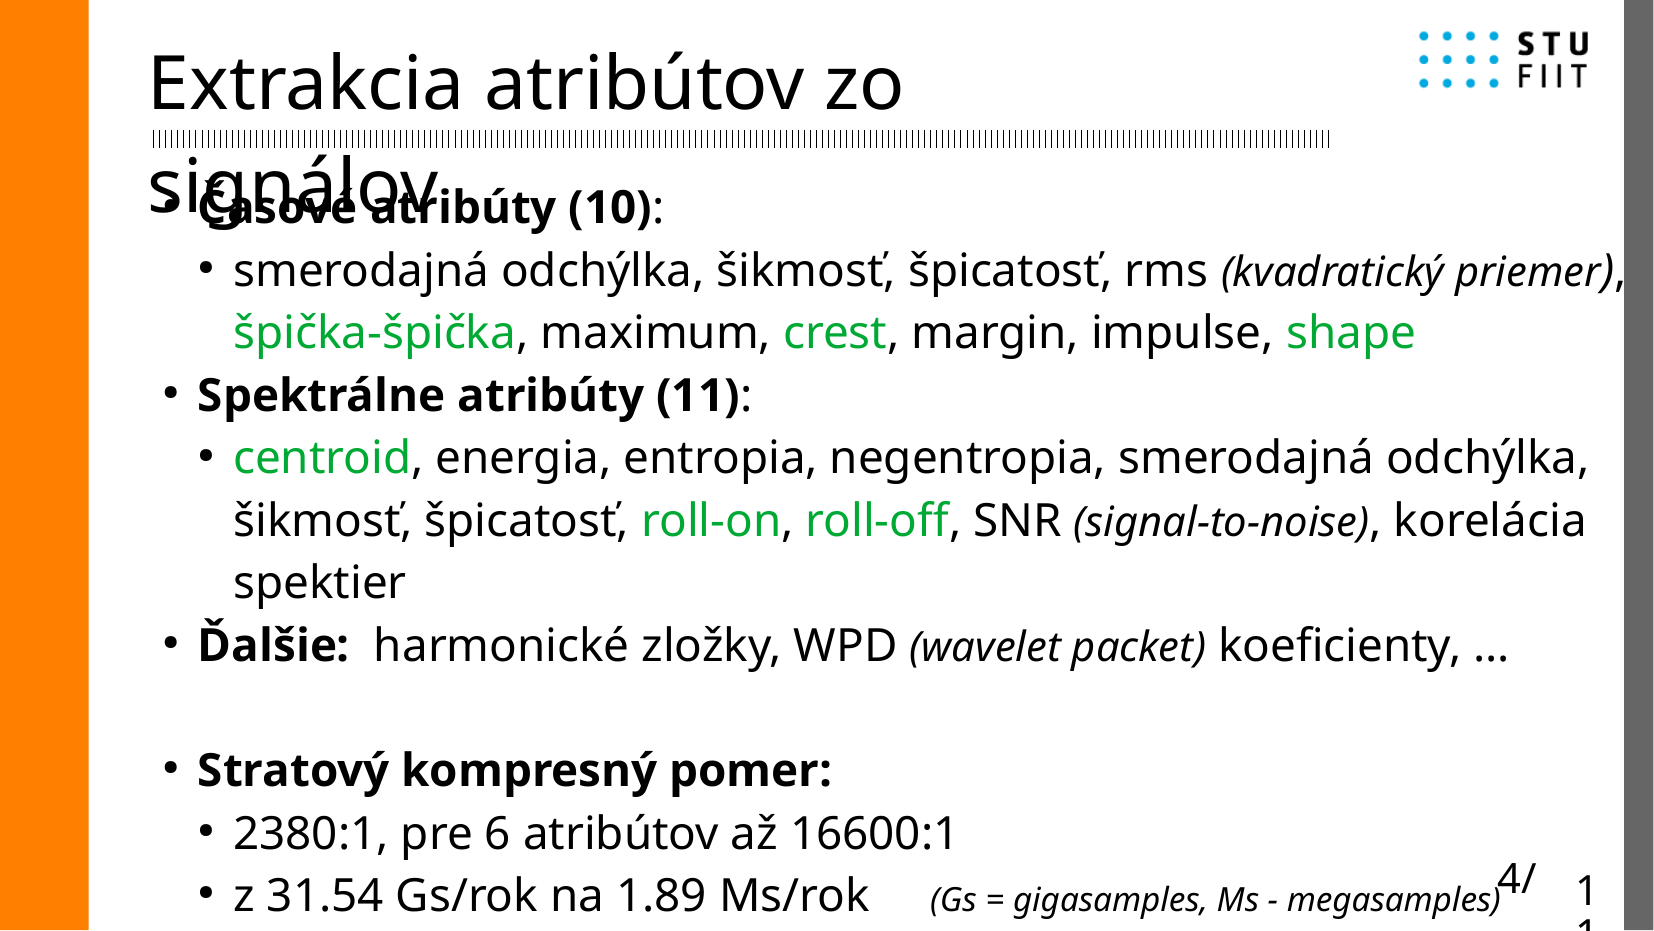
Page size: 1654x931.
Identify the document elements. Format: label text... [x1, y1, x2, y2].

text_box [1643, 916, 1654, 931]
text_box [0, 0, 89, 931]
text_box <číslo>/ [1643, 841, 1654, 916]
text_box Časové atribúty (10): smerodajná odchýlka, šikmosť, špicatosť, rms (kvadratický priemer), špička-špička, maximum, crest, margin, impulse, shape Spektrálne atribúty (11): centroid, energia, entropia, negentropia, smerodajná odchýlka, šikmosť, špicatosť, roll-on, roll-off, SNR (signal-to-noise), korelácia spektier Ďalšie: harmonické zložky, WPD (wavelet packet) koeficienty, … Stratový kompresný pomer: 2380:1, pre 6 atribútov až 16600:1 z 31.54 Gs/rok na 1.89 Ms/rok (Gs = gigasamples, Ms - megasamples) [147, 167, 1643, 931]
picture [1387, 0, 1624, 120]
title Extrakcia atribútov zo signálov [147, 29, 1188, 129]
text_box [147, 129, 1329, 148]
text_box [1624, 0, 1654, 841]
